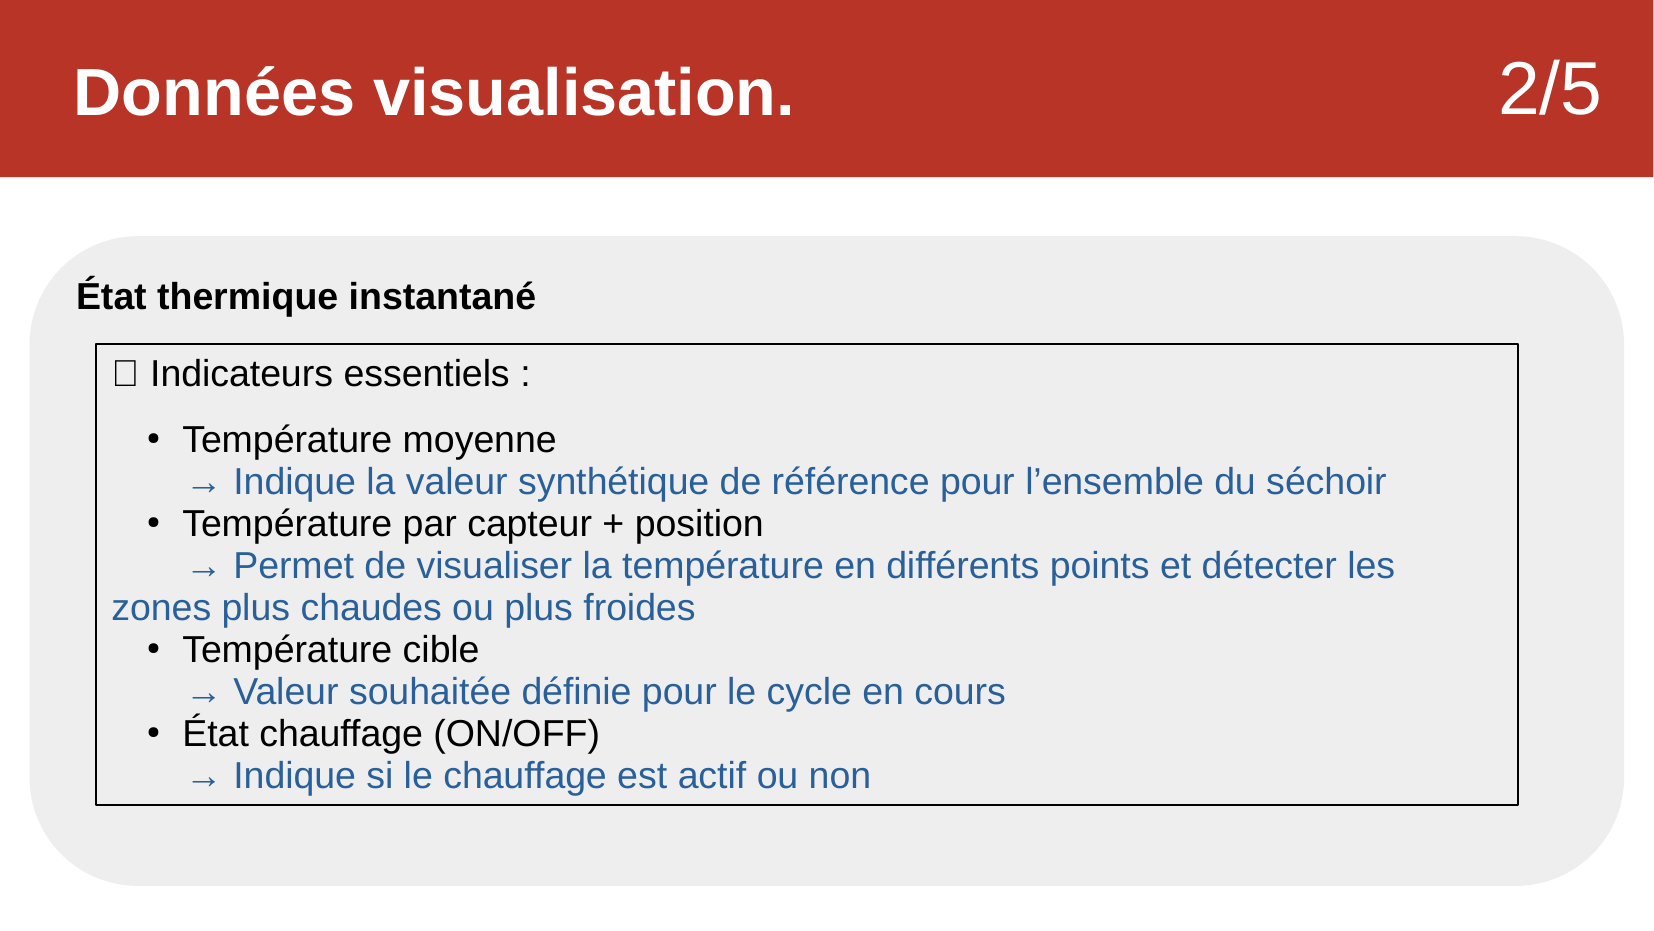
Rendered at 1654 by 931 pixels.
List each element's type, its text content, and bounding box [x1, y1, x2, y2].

text_box 2/5 [1476, 0, 1625, 178]
text_box [1625, 0, 1654, 178]
text_box État thermique instantané [29, 236, 1625, 886]
text_box [0, 0, 1476, 178]
text_box Données visualisation. [59, 47, 945, 138]
text_box 📌 Indicateurs essentiels : Température moyenne → Indique la valeur synthétique de référence pour l’ensemble du séchoir Température par capteur + position → Permet de visualiser la température en différents points et détecter les zones plus chaudes ou plus froides Température cible → Valeur souhaitée définie pour le cycle en cours État chauffage (ON/OFF) → Indique si le chauffage est actif ou non [95, 344, 1518, 805]
